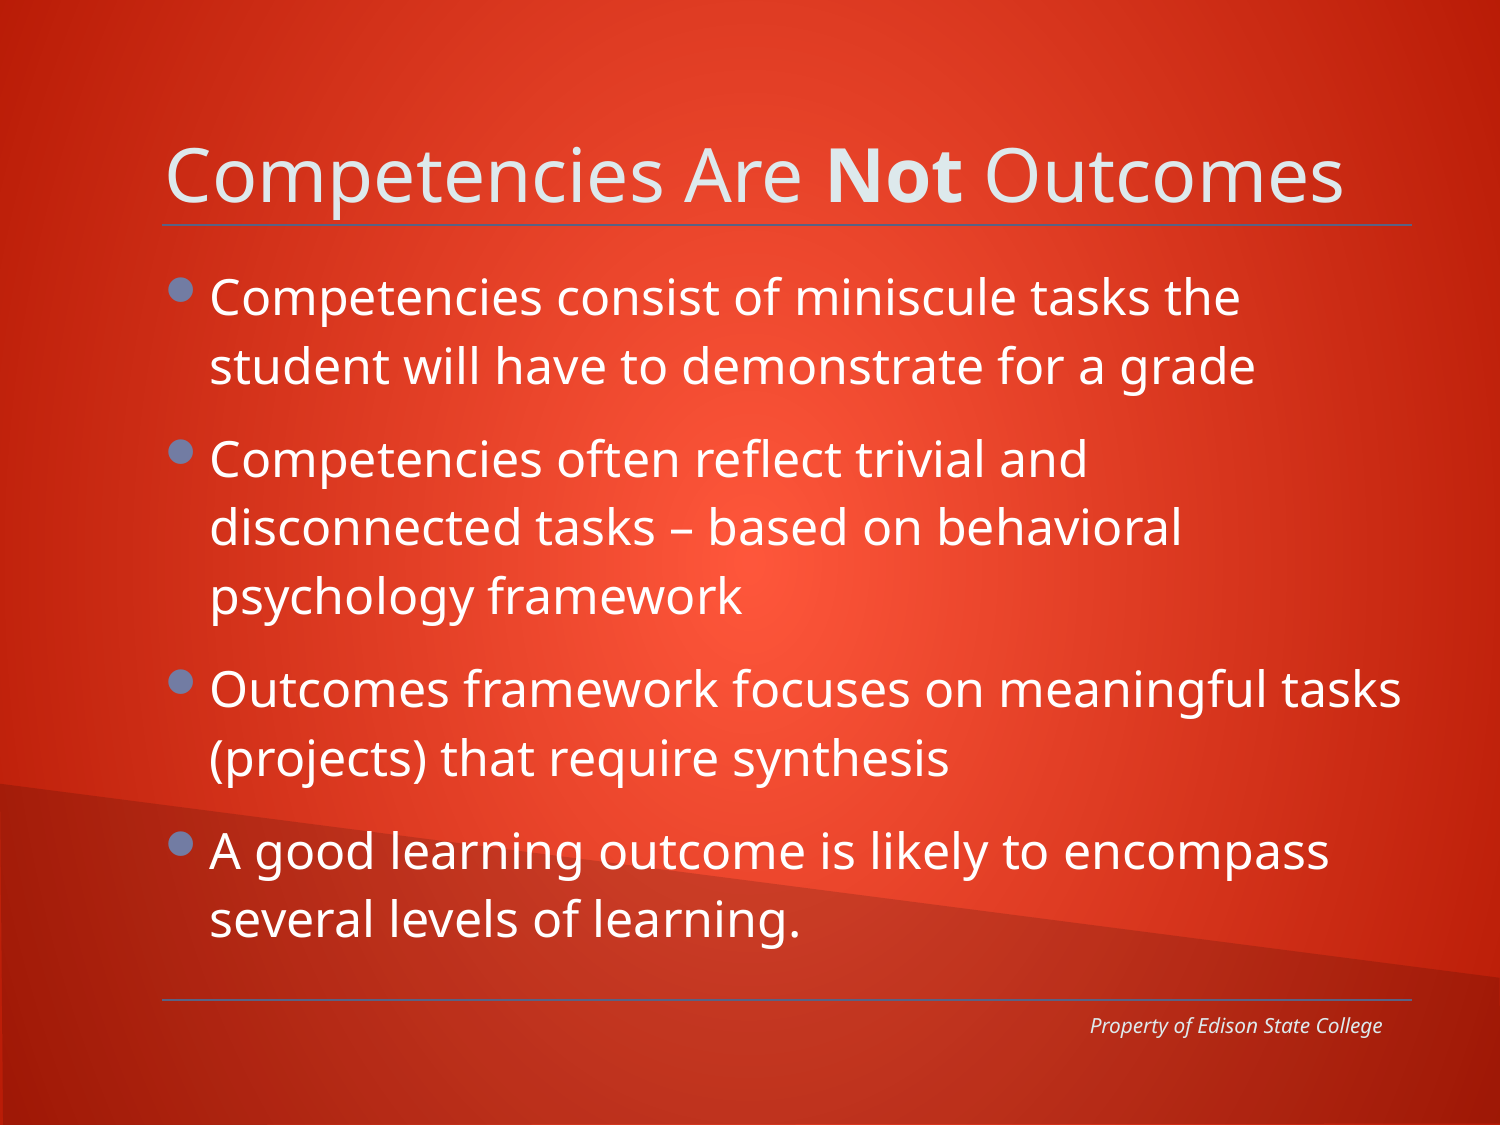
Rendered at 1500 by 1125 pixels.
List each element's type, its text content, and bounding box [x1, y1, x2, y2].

footer Property of Edison State College [1074, 987, 1463, 1063]
title Competencies Are Not Outcomes [150, 45, 1425, 233]
list Competencies consist of miniscule tasks the student will have to demonstrate for a grade Competencies often reflect trivial and disconnected tasks – based on behavioral psychology framework Outcomes framework focuses on meaningful tasks (projects) that require synthesis A good learning outcome is likely to encompass several levels of learning. [150, 249, 1425, 963]
